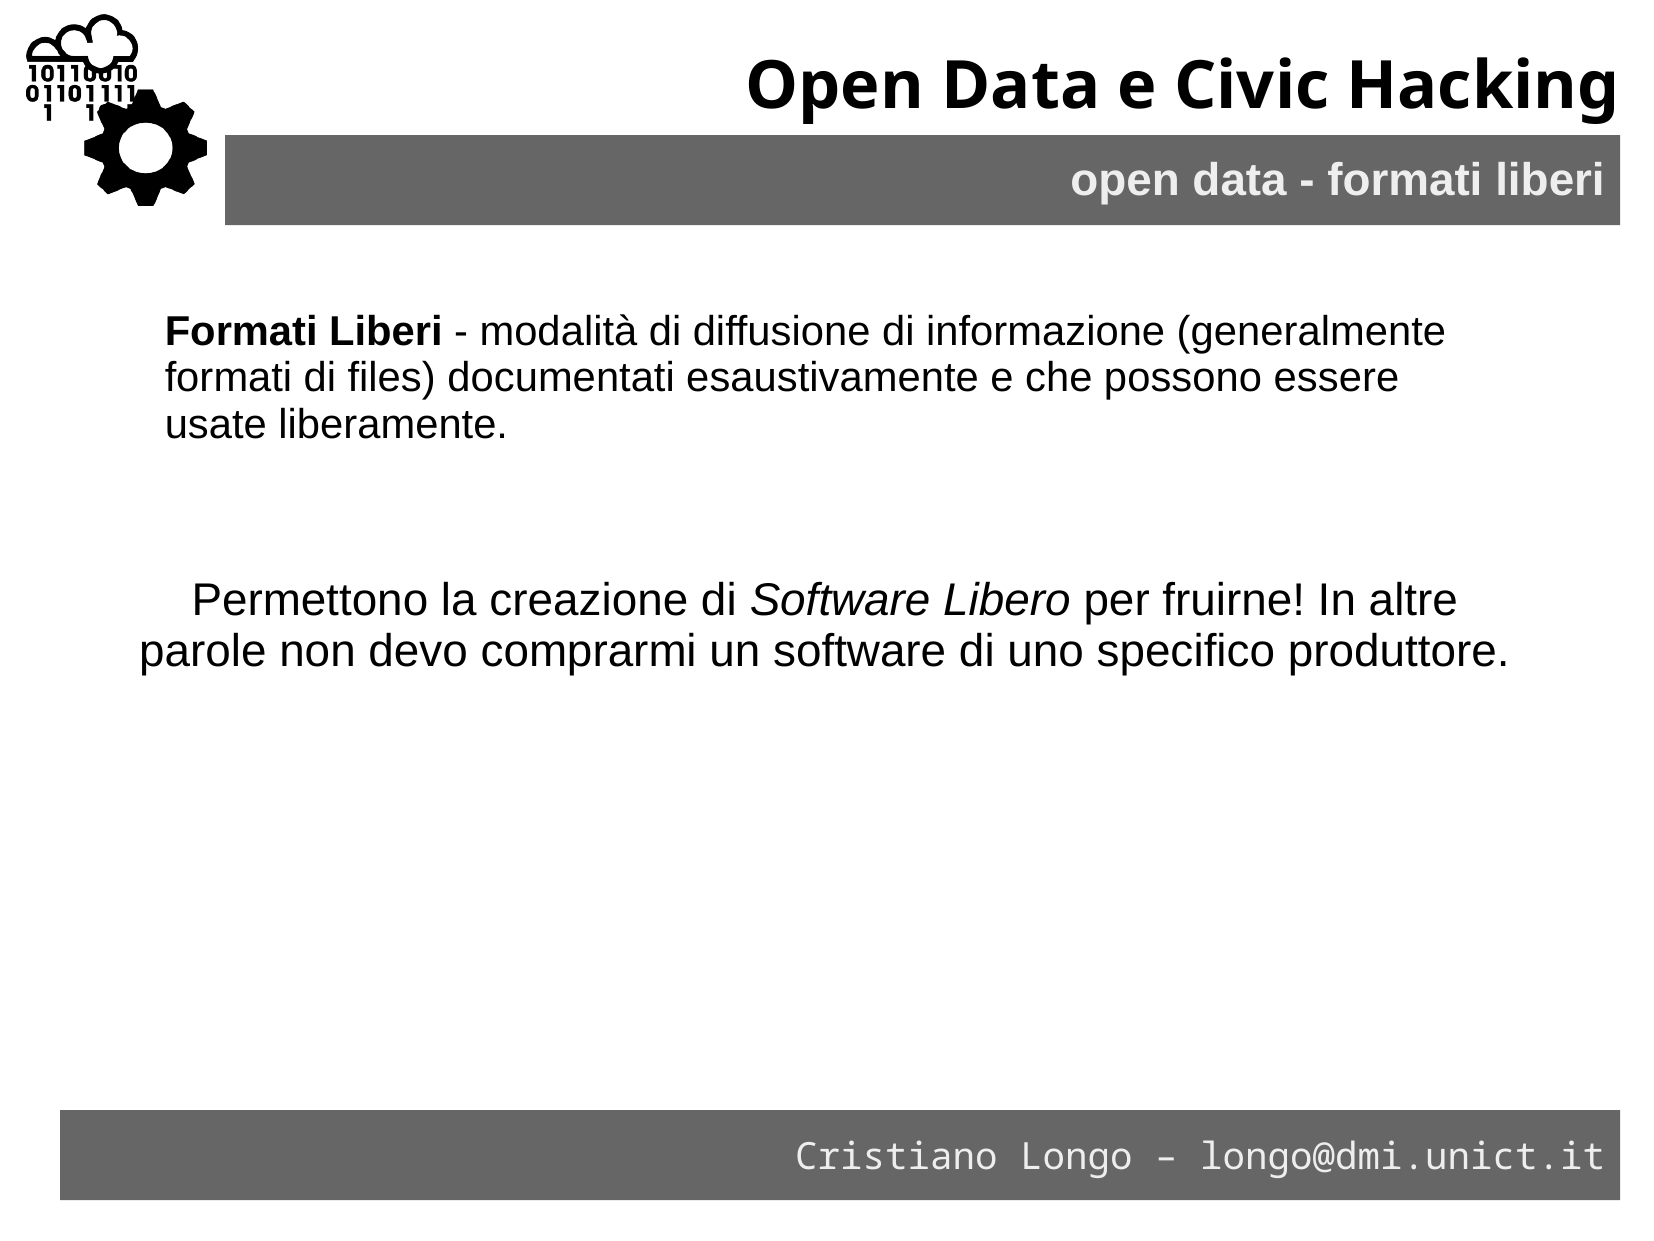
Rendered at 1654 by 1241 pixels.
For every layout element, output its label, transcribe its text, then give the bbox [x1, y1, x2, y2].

text_box Cristiano Longo – longo@dmi.unict.it [60, 1110, 1621, 1201]
picture [26, 14, 207, 206]
text_box open data - formati liberi [225, 135, 1621, 226]
text_box Formati Liberi - modalità di diffusione di informazione (generalmente formati di files) documentati esaustivamente e che possono essere usate liberamente. [150, 300, 1501, 455]
text_box Open Data e Civic Hacking [285, 30, 1636, 129]
text_box Permettono la creazione di Software Libero per fruirne! In altre parole non devo comprarmi un software di uno specifico produttore. [120, 566, 1531, 736]
